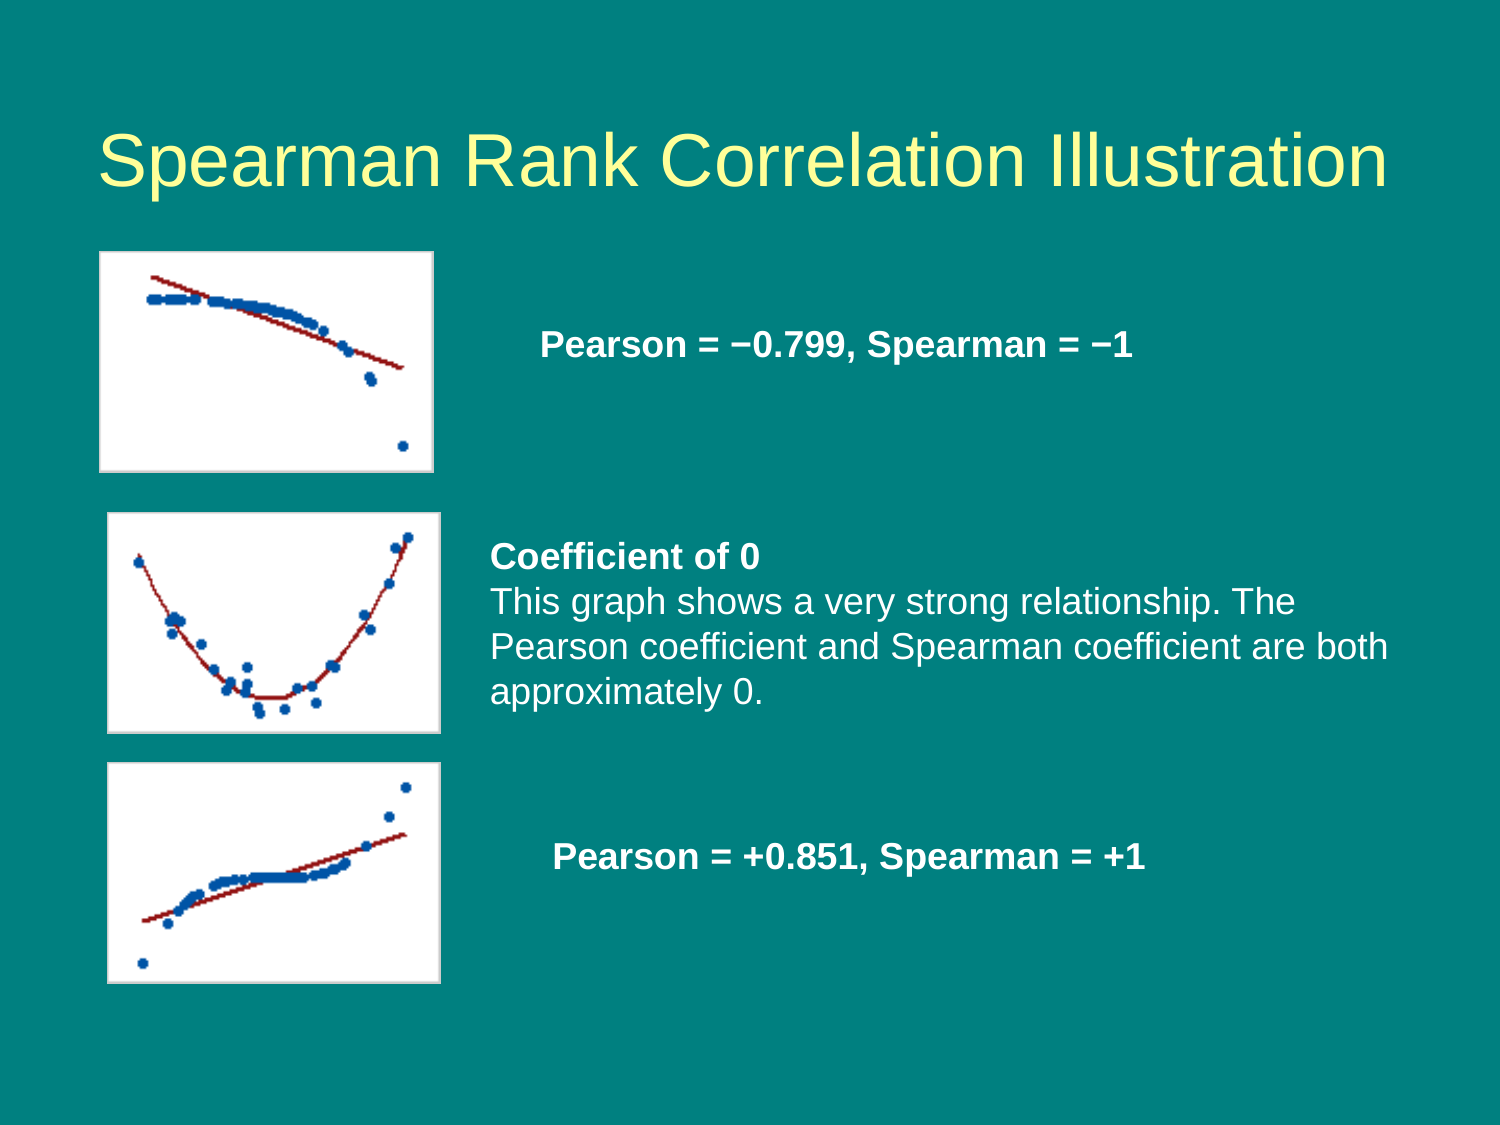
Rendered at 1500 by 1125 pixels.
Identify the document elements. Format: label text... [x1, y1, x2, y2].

picture [107, 512, 441, 734]
text_box Coefficient of 0 This graph shows a very strong relationship. The Pearson coefficient and Spearman coefficient are both approximately 0. [474, 524, 1413, 765]
text_box Pearson = +0.851, Spearman = +1 [537, 824, 1175, 885]
picture [107, 762, 441, 984]
picture [99, 251, 434, 473]
text_box Pearson = −0.799, Spearman = −1 [524, 312, 1200, 373]
title Spearman Rank Correlation Illustration [50, 62, 1438, 250]
